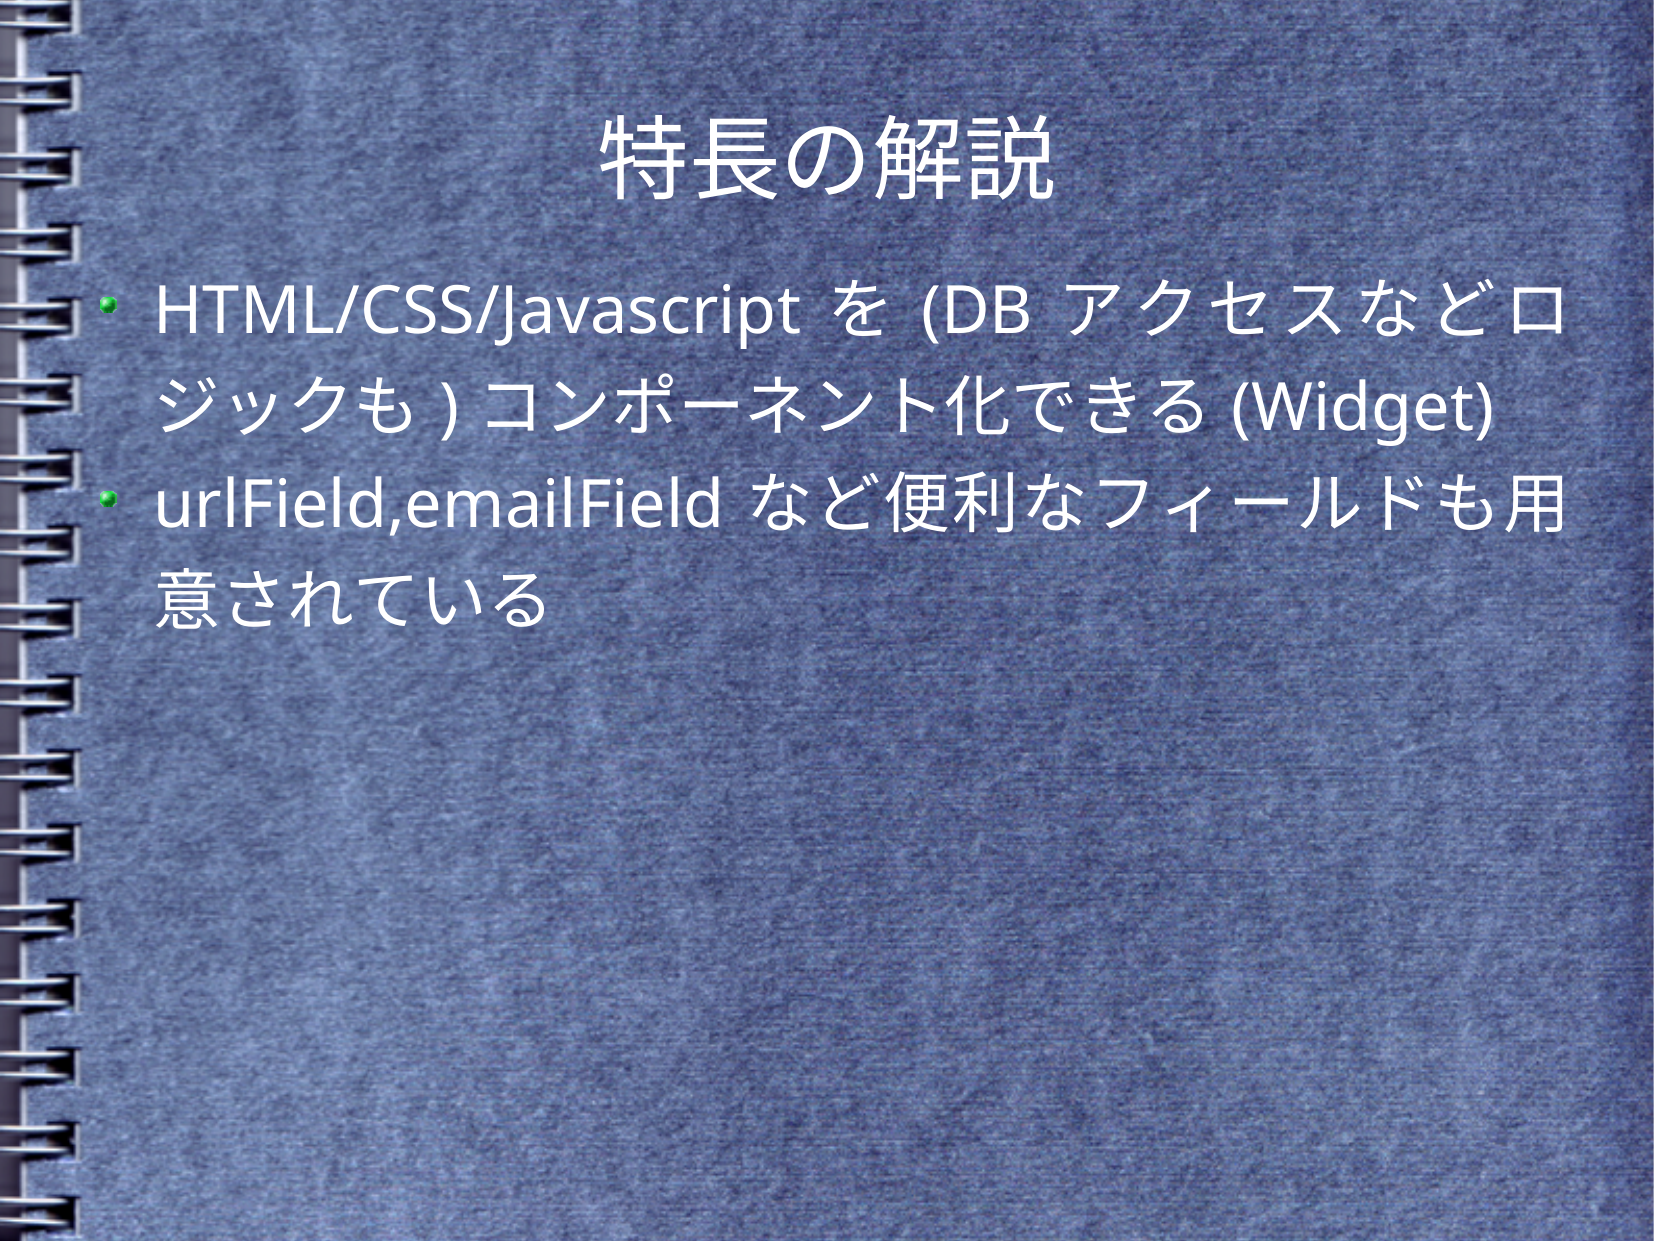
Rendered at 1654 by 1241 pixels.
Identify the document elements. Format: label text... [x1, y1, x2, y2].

list HTML/CSS/Javascriptを(DBアクセスなどロジックも)コンポーネント化できる(Widget) urlField,emailFieldなど便利なフィールドも用意されている [82, 256, 1571, 1217]
picture [0, 0, 1654, 1241]
title 特長の解説 [82, 49, 1571, 256]
